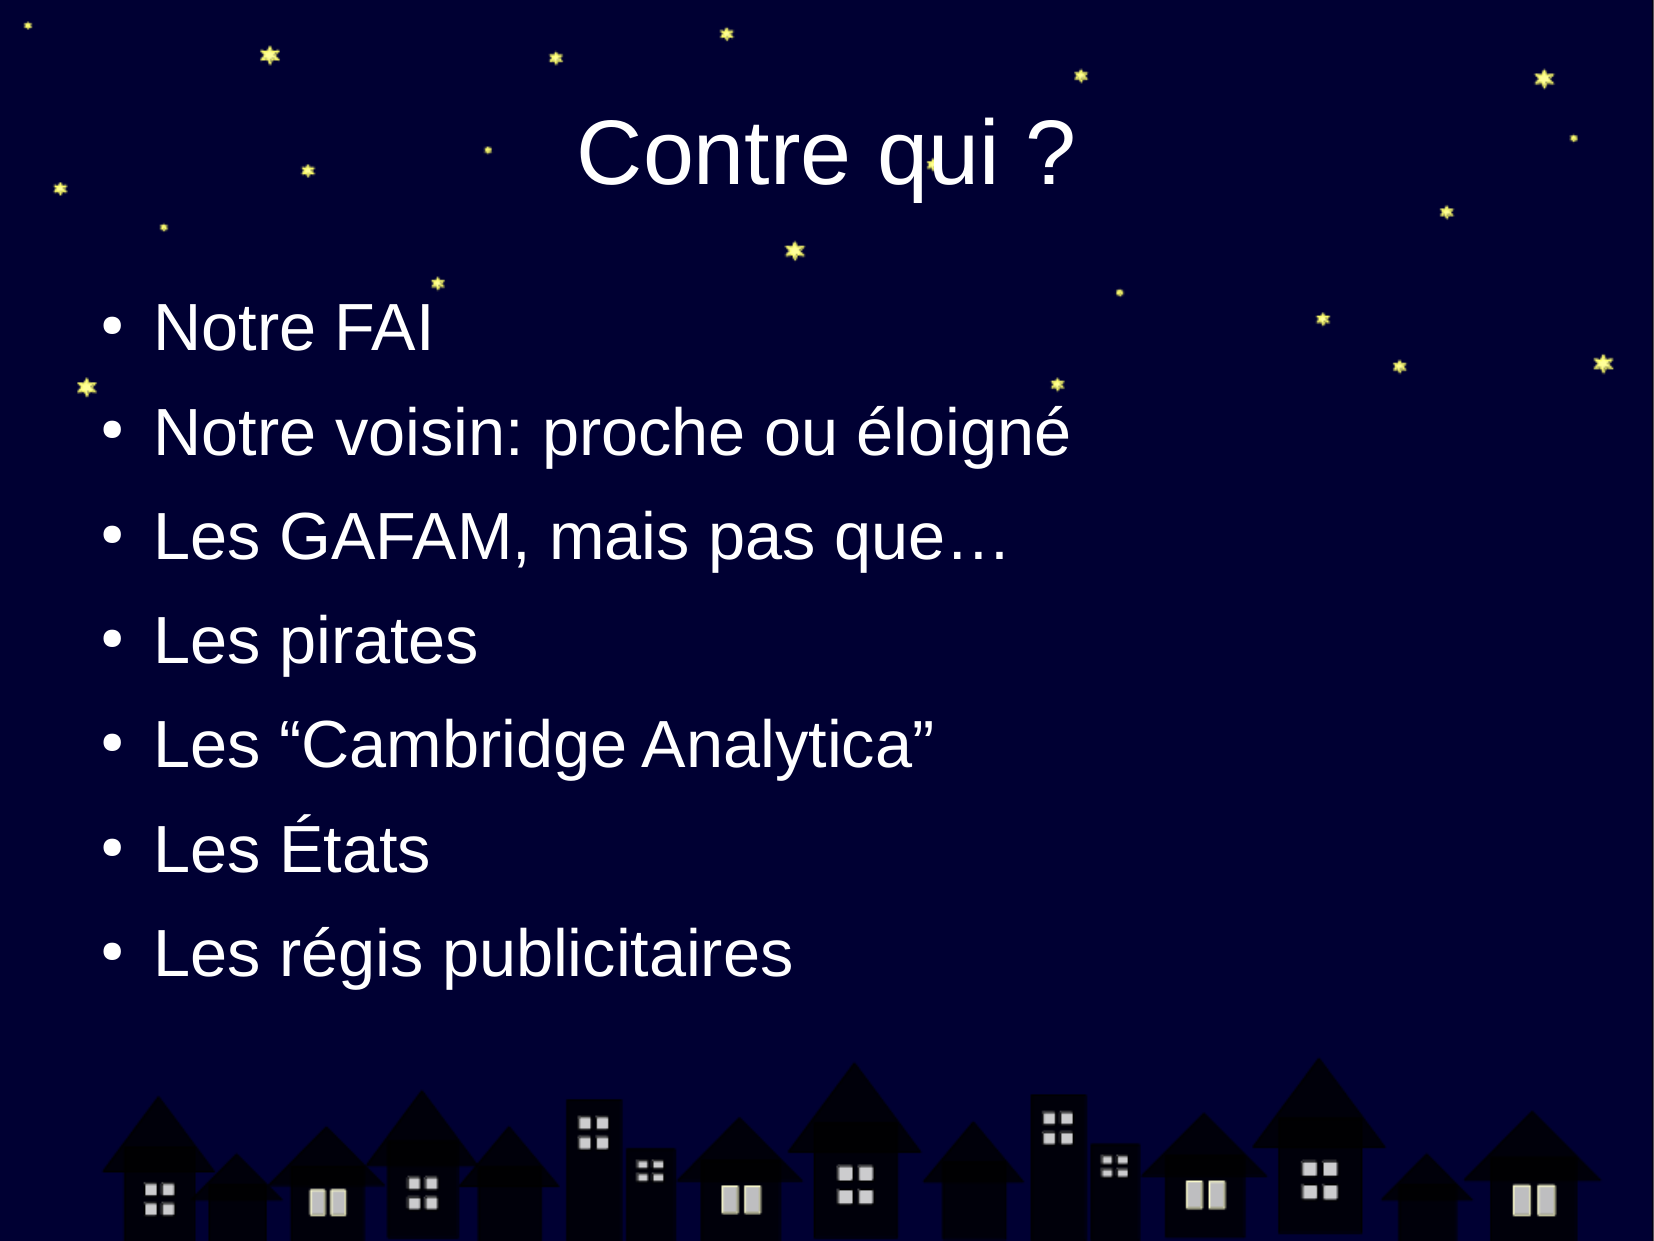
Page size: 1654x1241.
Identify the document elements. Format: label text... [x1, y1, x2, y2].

title Contre qui ? [82, 49, 1571, 257]
list Notre FAI Notre voisin: proche ou éloigné Les GAFAM, mais pas que… Les pirates Les “Cambridge Analytica” Les États Les régis publicitaires [82, 290, 1571, 1010]
picture [0, 0, 1654, 1241]
